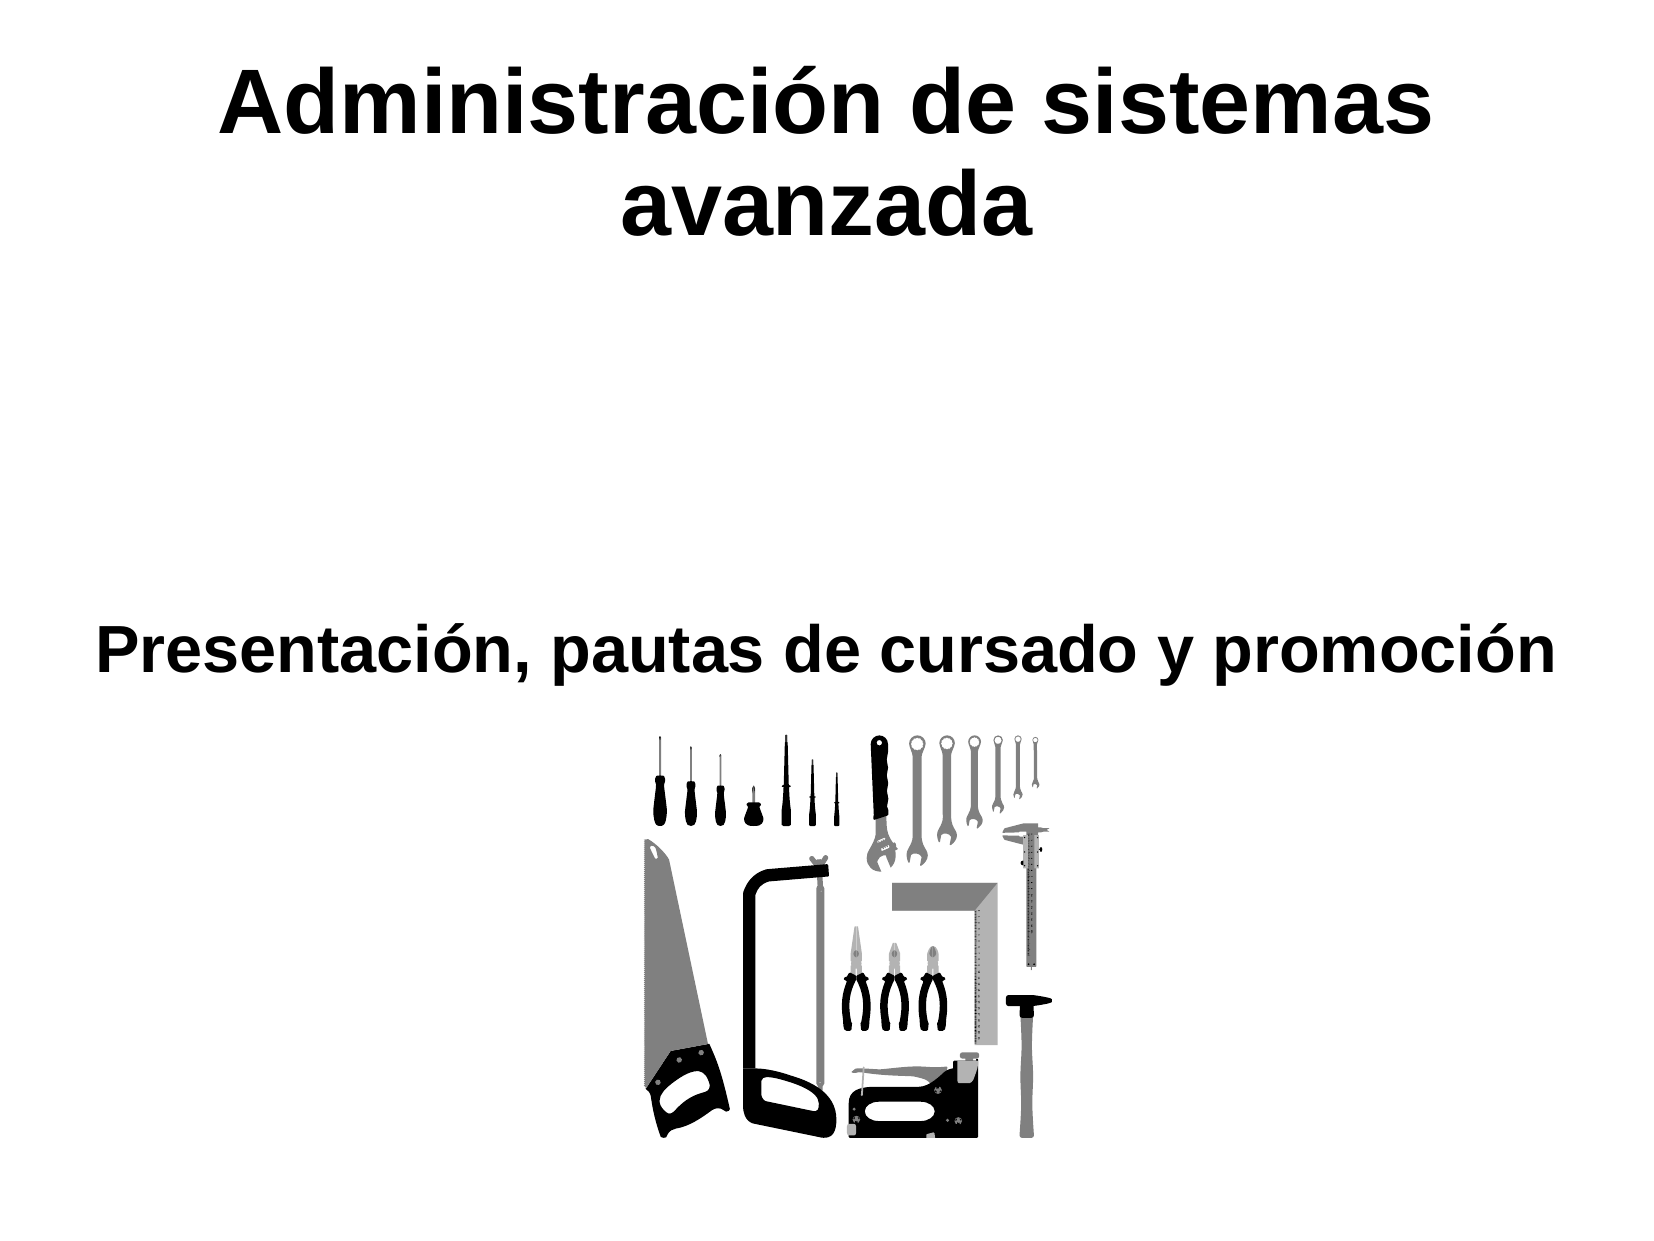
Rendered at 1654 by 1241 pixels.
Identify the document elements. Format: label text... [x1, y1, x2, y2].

picture [637, 727, 1056, 1146]
subtitle Presentación, pautas de cursado y promoción [82, 290, 1571, 1010]
title Administración de sistemas avanzada [82, 49, 1571, 257]
